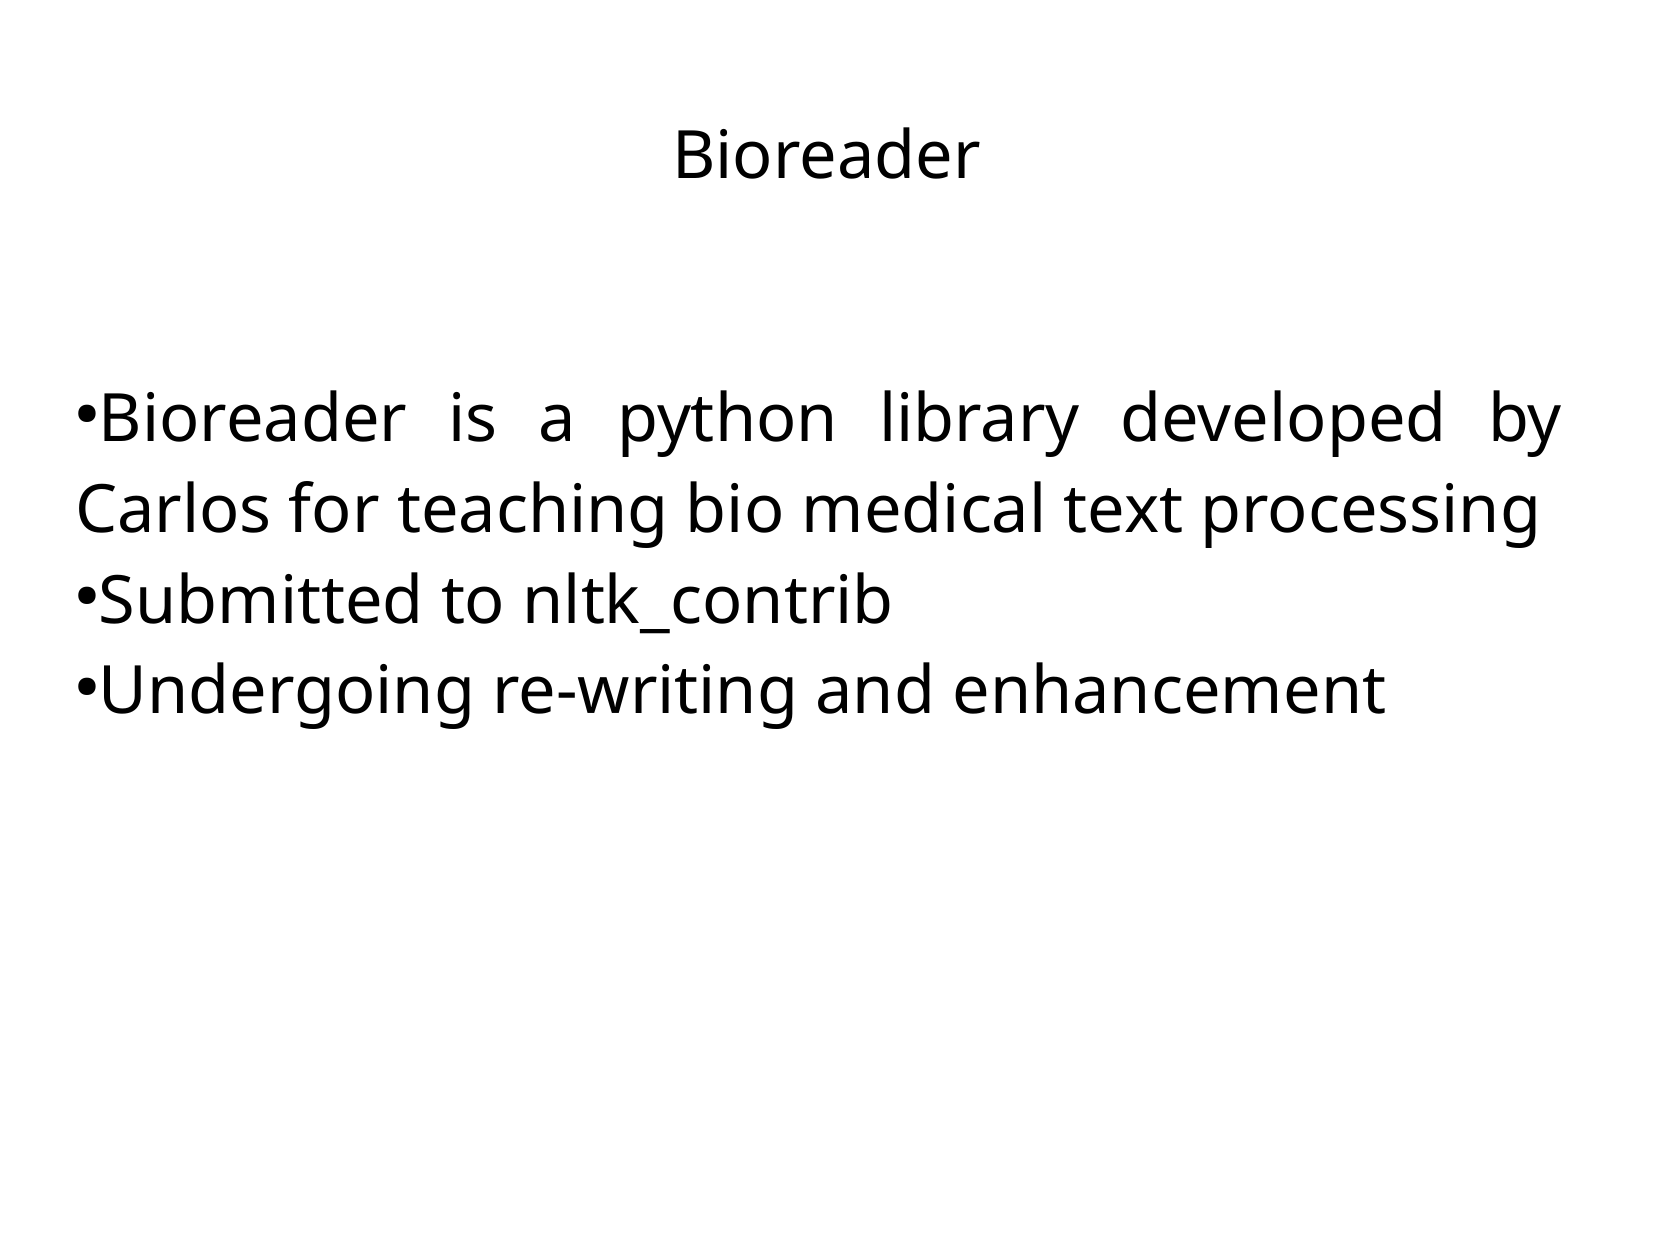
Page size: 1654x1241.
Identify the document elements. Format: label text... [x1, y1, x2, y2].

title Bioreader [82, 56, 1571, 250]
subtitle Bioreader is a python library developed by Carlos for teaching bio medical text processing Submitted to nltk_contrib Undergoing re-writing and enhancement [75, 150, 1564, 954]
